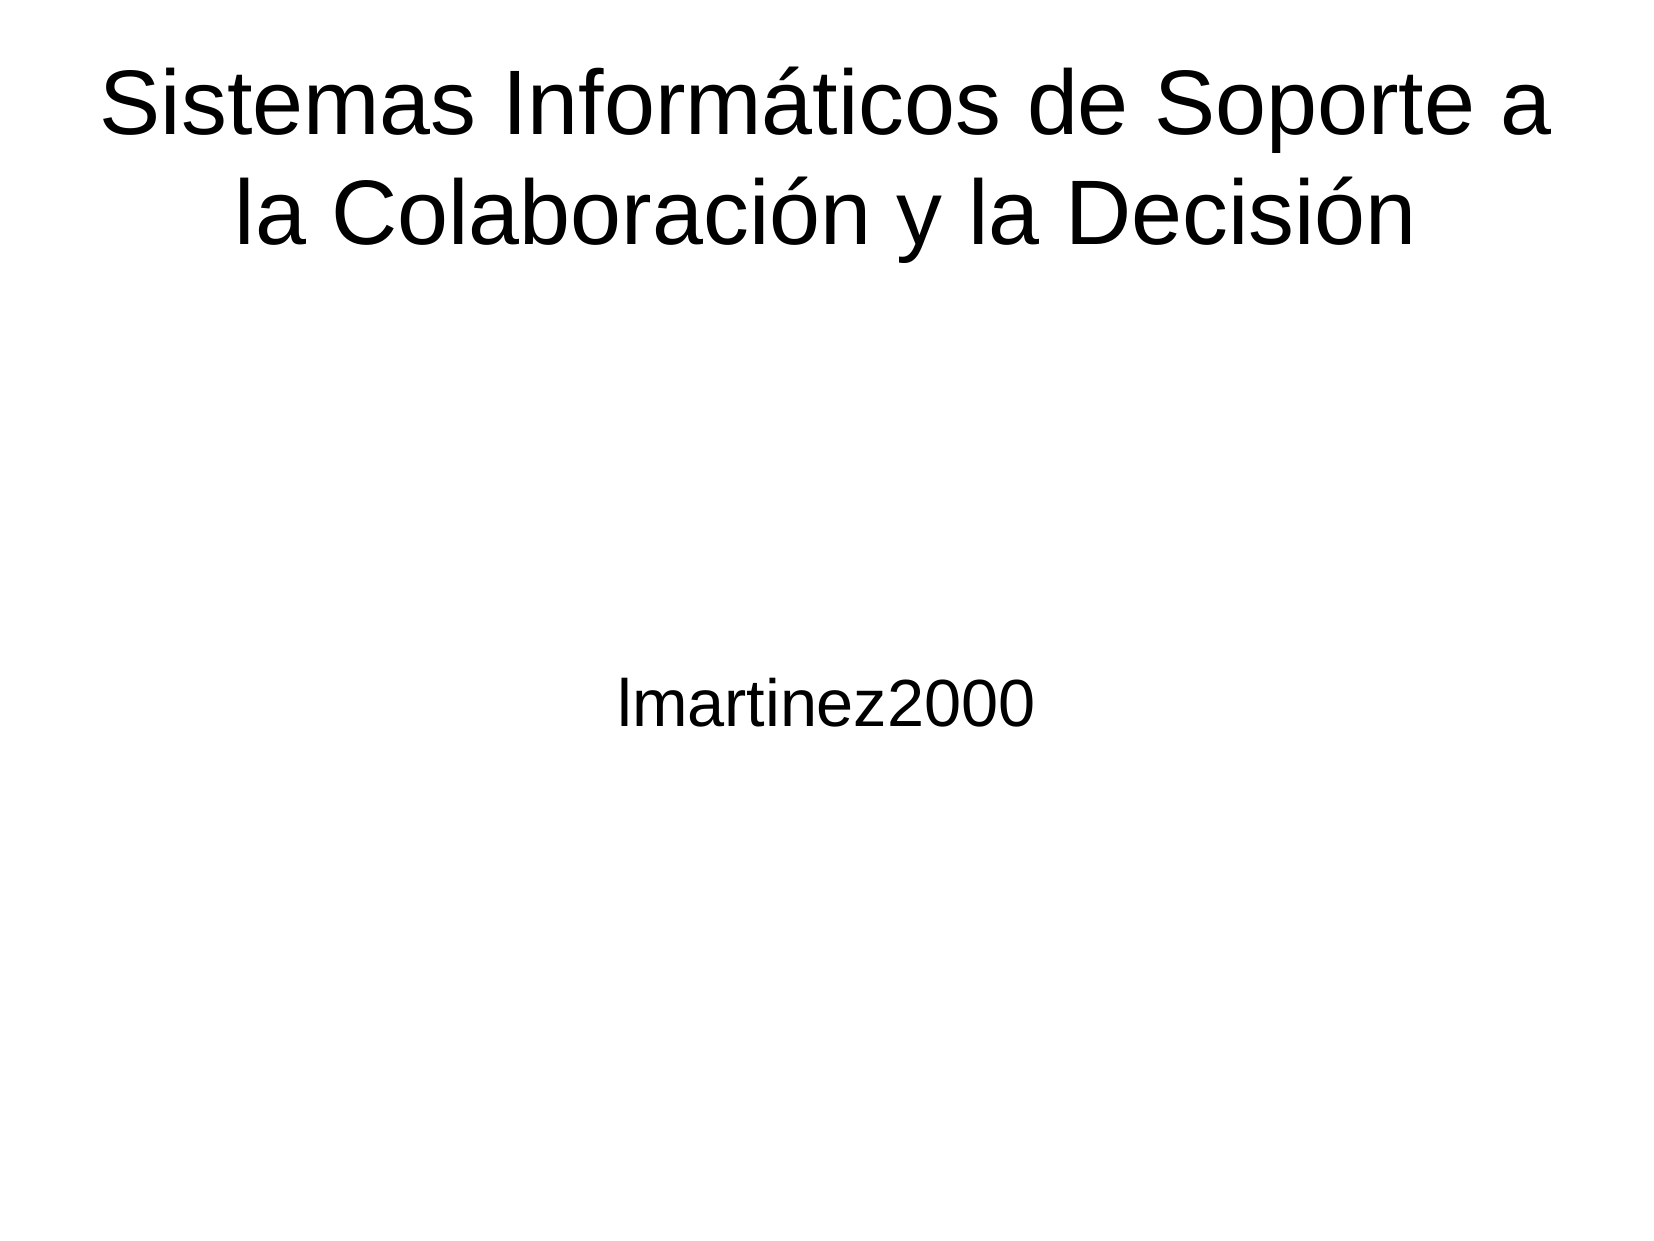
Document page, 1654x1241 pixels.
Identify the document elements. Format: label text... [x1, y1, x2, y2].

subtitle lmartinez2000 [82, 659, 1571, 740]
title Sistemas Informáticos de Soporte a la Colaboración y la Decisión [82, 49, 1571, 257]
